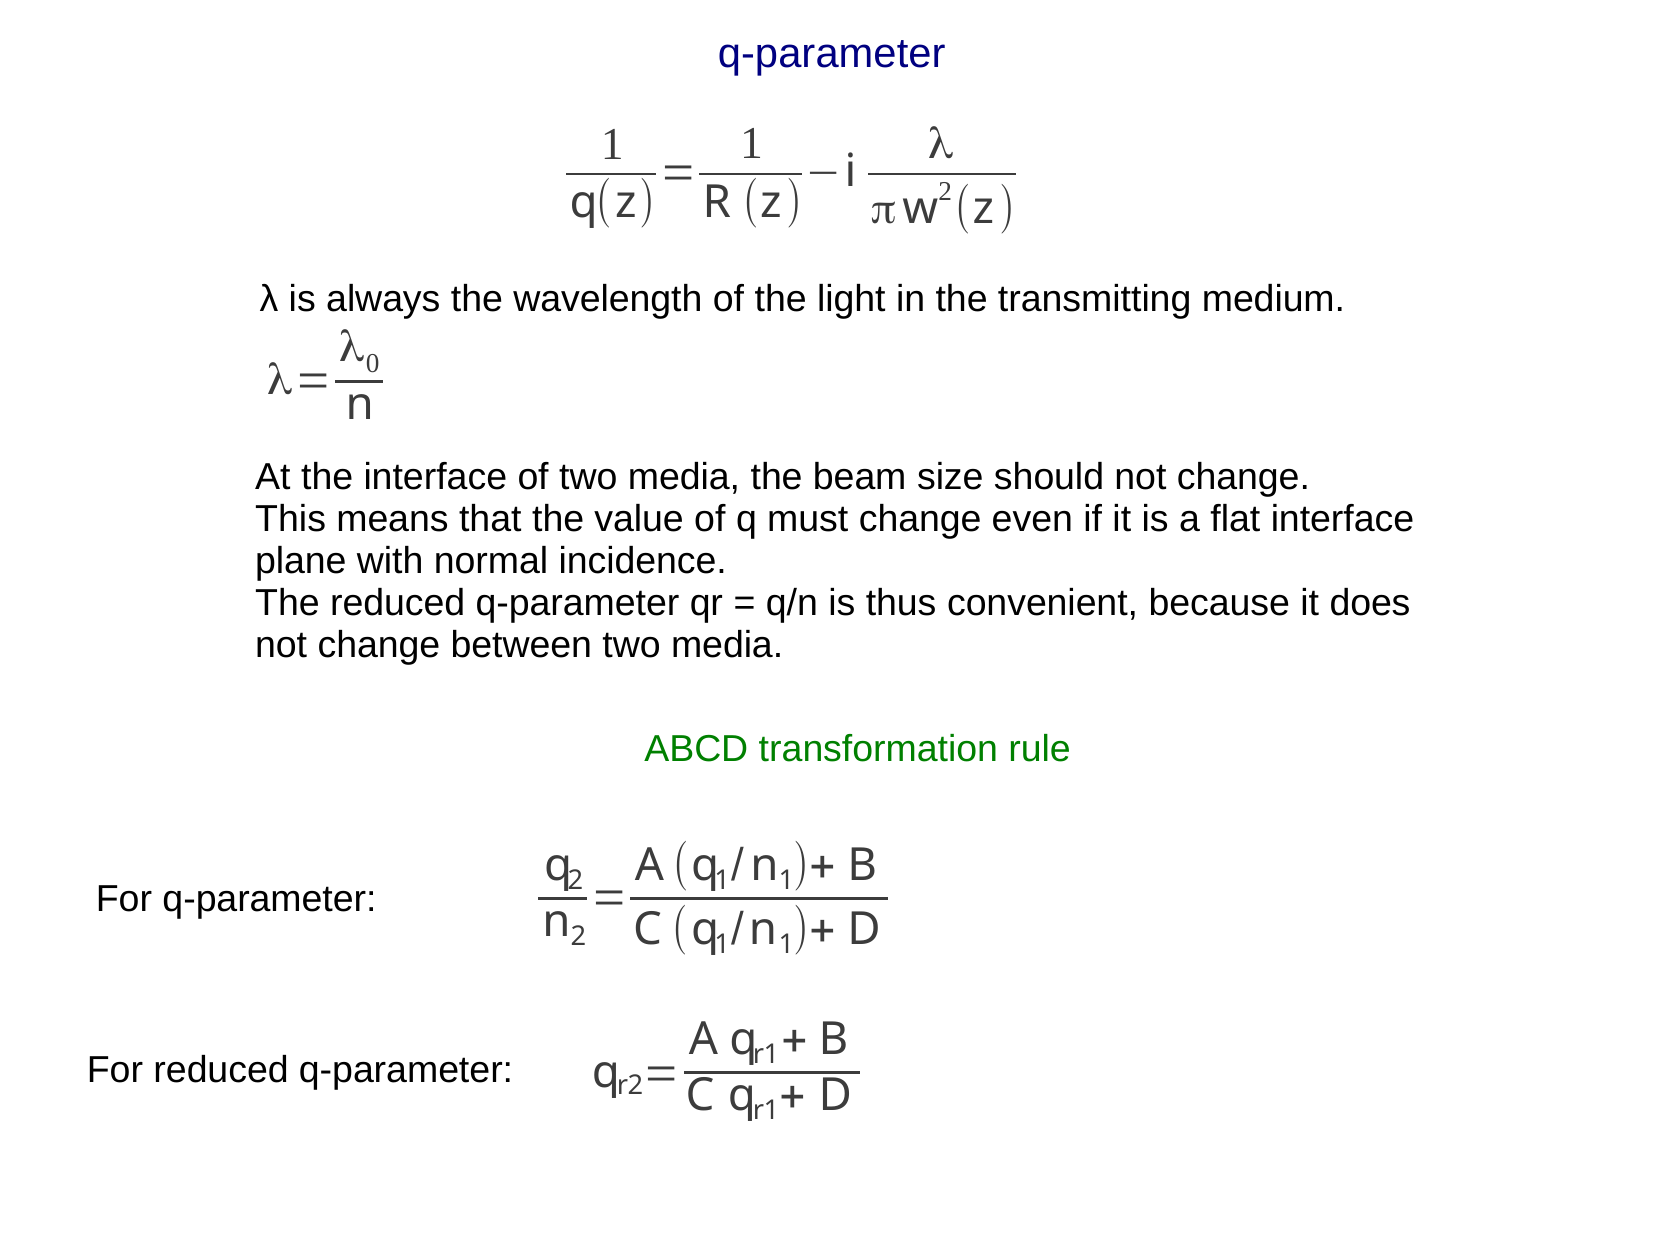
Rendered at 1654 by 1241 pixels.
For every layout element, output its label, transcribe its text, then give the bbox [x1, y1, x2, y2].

text_box For q-parameter: [81, 869, 392, 927]
text_box q-parameter [703, 22, 961, 84]
chart [558, 117, 1024, 237]
chart [530, 838, 897, 960]
text_box λ is always the wavelength of the light in the transmitting medium. [244, 270, 1361, 328]
text_box ABCD transformation rule [629, 719, 1086, 777]
text_box At the interface of two media, the beam size should not change. This means that the value of q must change even if it is a flat interface plane with normal incidence. The reduced q-parameter qr = q/n is thus convenient, because it does not change between two media. [240, 447, 1430, 673]
chart [259, 327, 392, 431]
text_box For reduced q-parameter: [72, 1041, 529, 1099]
chart [585, 1019, 868, 1127]
